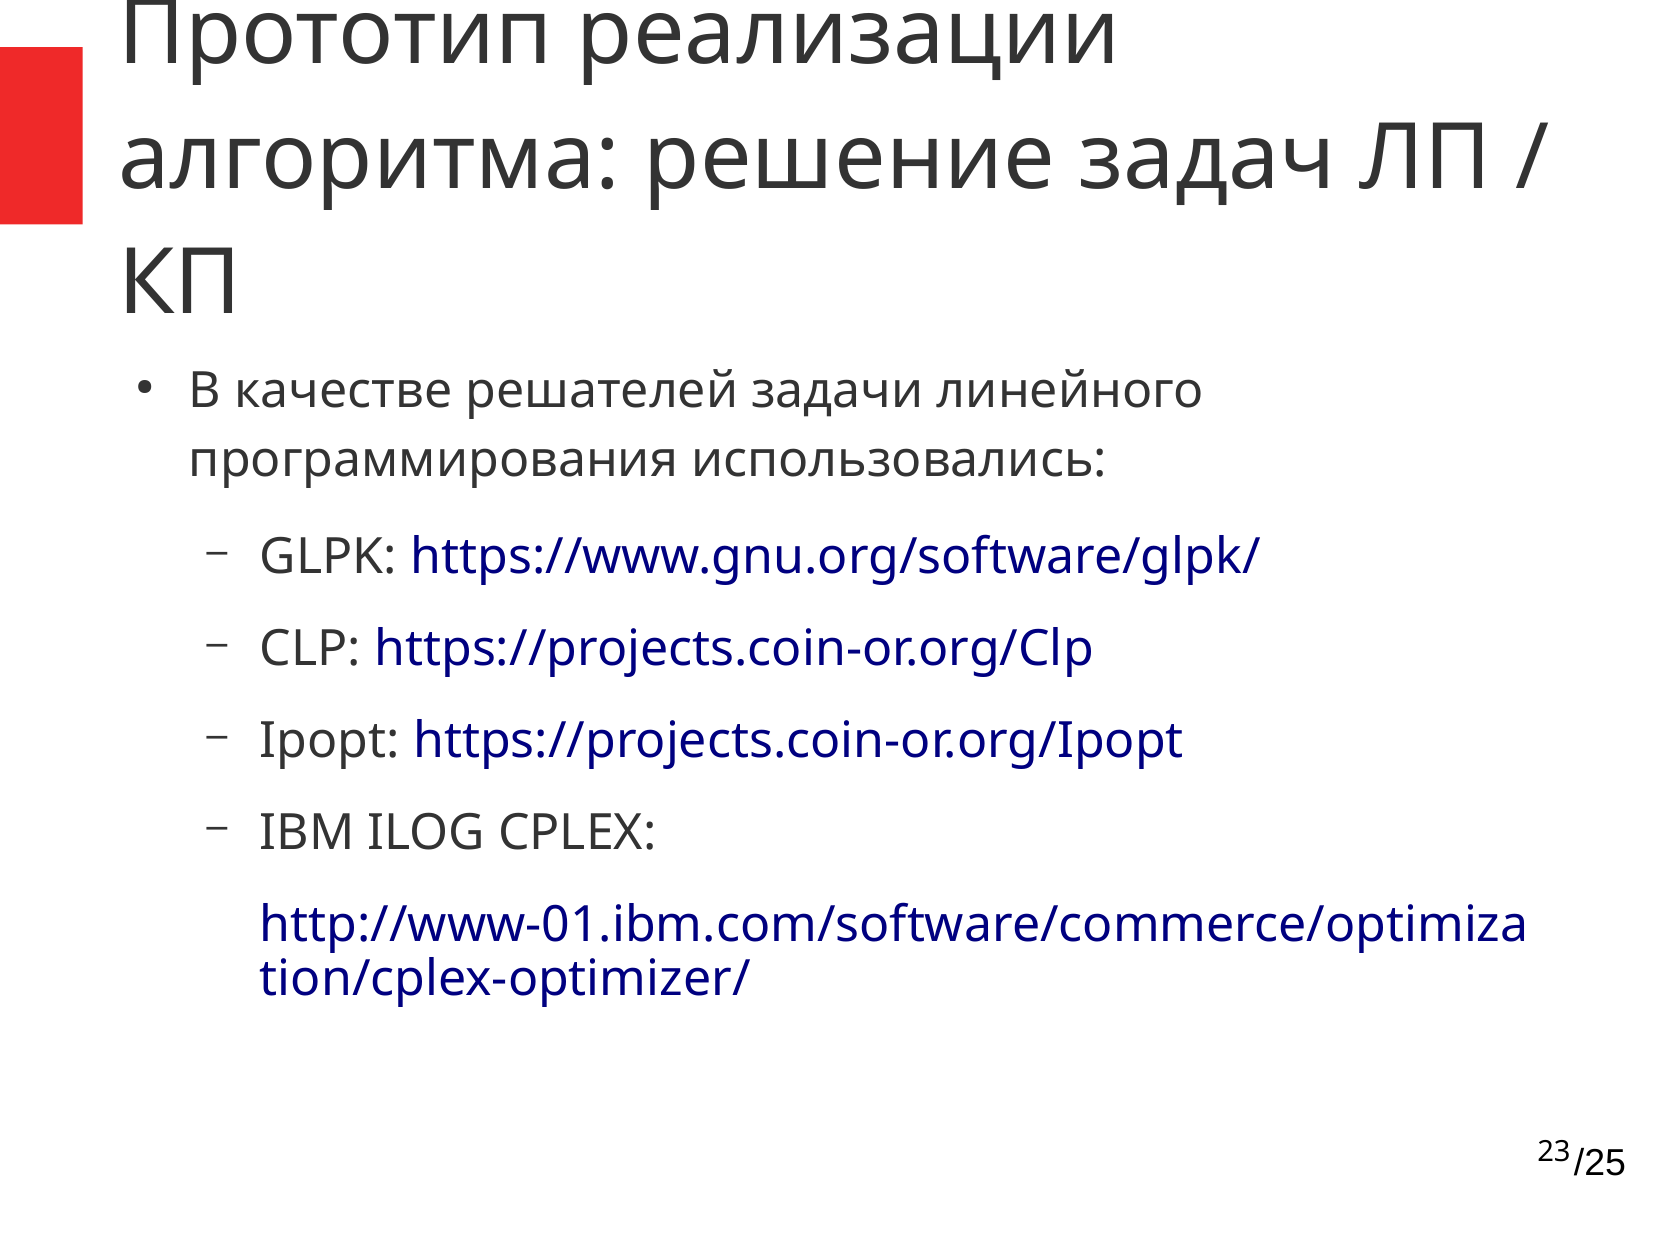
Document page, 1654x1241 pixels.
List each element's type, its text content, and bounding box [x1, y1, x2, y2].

list В качестве решателей задачи линейного программирования использовались: GLPK: https://www.gnu.org/software/glpk/ CLP: https://projects.coin-or.org/Clp Ipopt: https://projects.coin-or.org/Ipopt IBM ILOG CPLEX: http://www-01.ibm.com/software/commerce/optimization/cplex-optimizer/ [118, 354, 1536, 1074]
title Прототип реализации алгоритма: решение задач ЛП / КП [118, 0, 1571, 314]
text_box /25 [1559, 1134, 1654, 1205]
